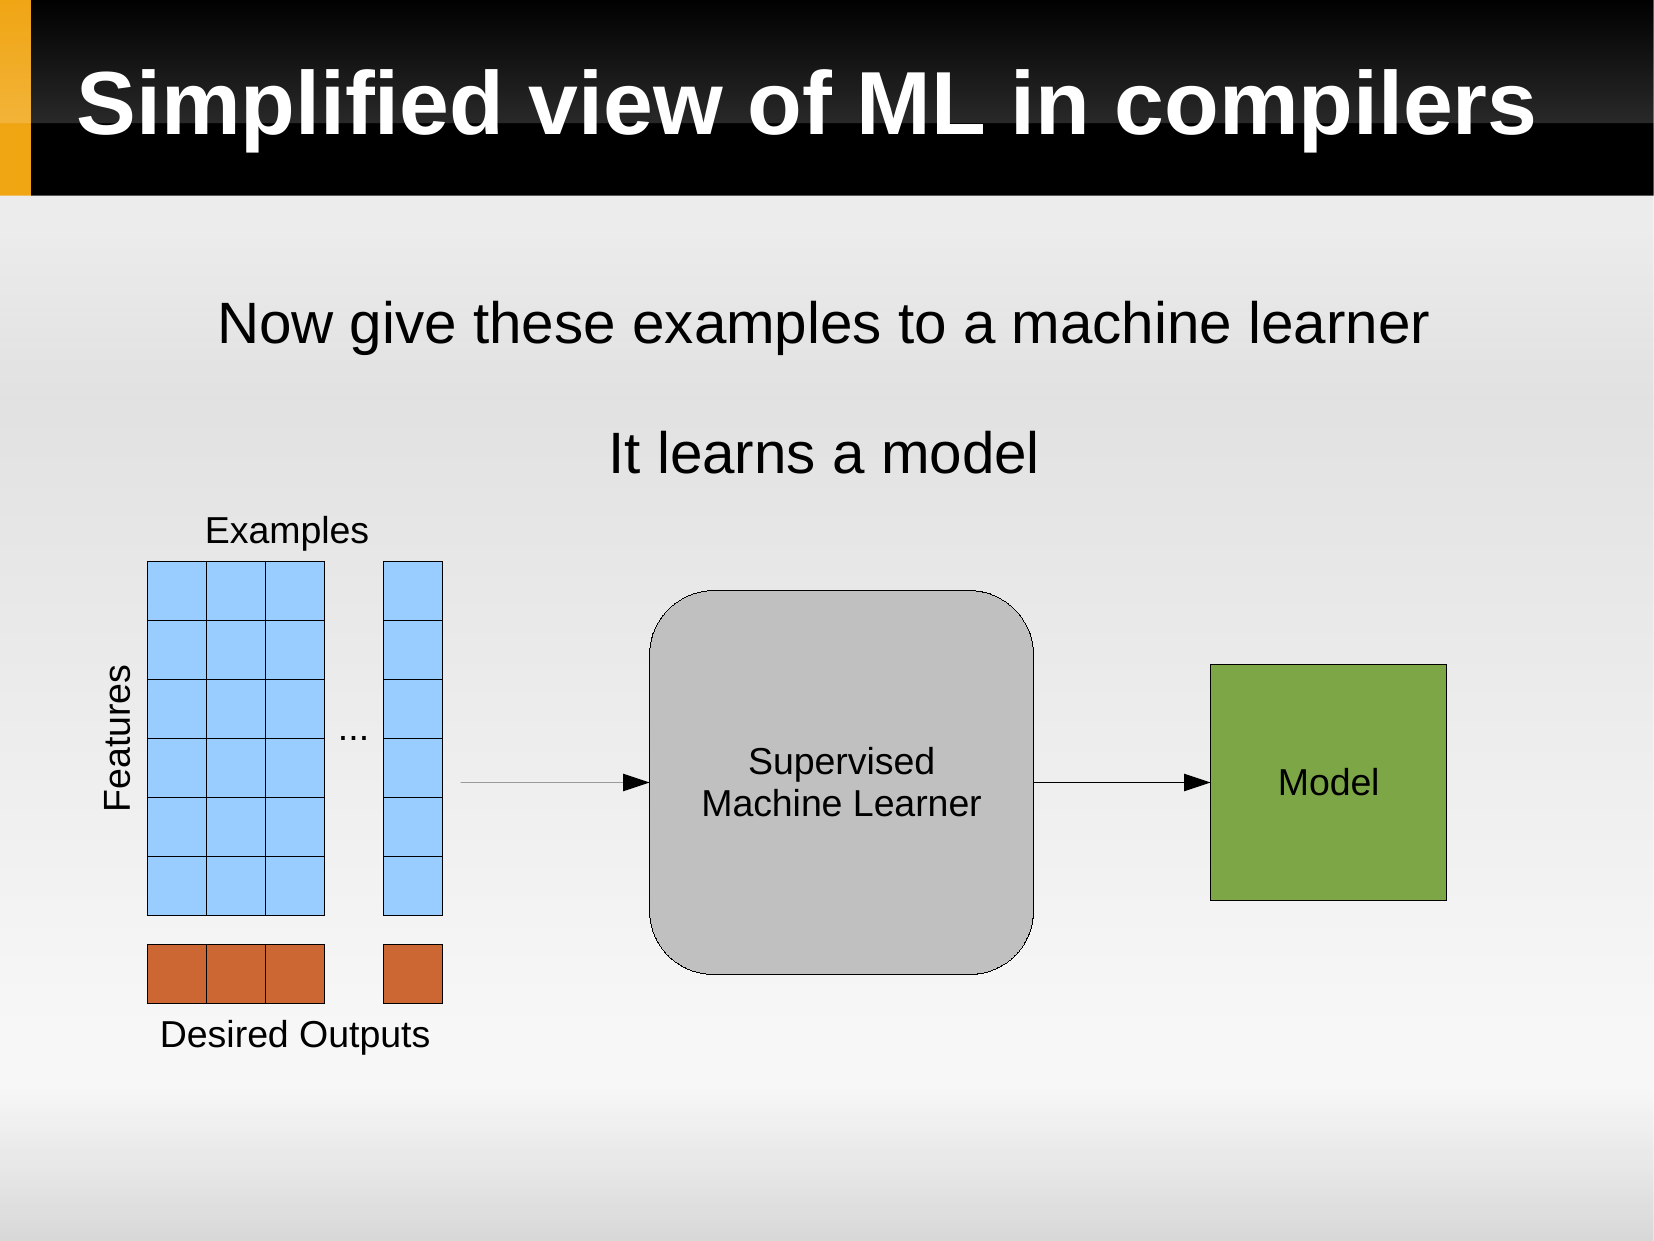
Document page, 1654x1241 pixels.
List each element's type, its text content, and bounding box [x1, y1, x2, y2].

text_box Desired Outputs [118, 1006, 473, 1063]
text_box Supervised Machine Learner [649, 590, 1034, 975]
text_box [383, 561, 443, 916]
text_box [147, 561, 325, 916]
text_box [147, 944, 325, 1004]
title Simplified view of ML in compilers [76, 0, 1565, 208]
text_box Features [88, 649, 146, 828]
picture [0, 0, 1654, 1241]
text_box Model [1210, 664, 1447, 901]
text_box Now give these examples to a machine learner It learns a model [202, 283, 1447, 494]
text_box ... [323, 698, 385, 756]
text_box Examples [190, 501, 384, 559]
text_box [383, 944, 443, 1004]
